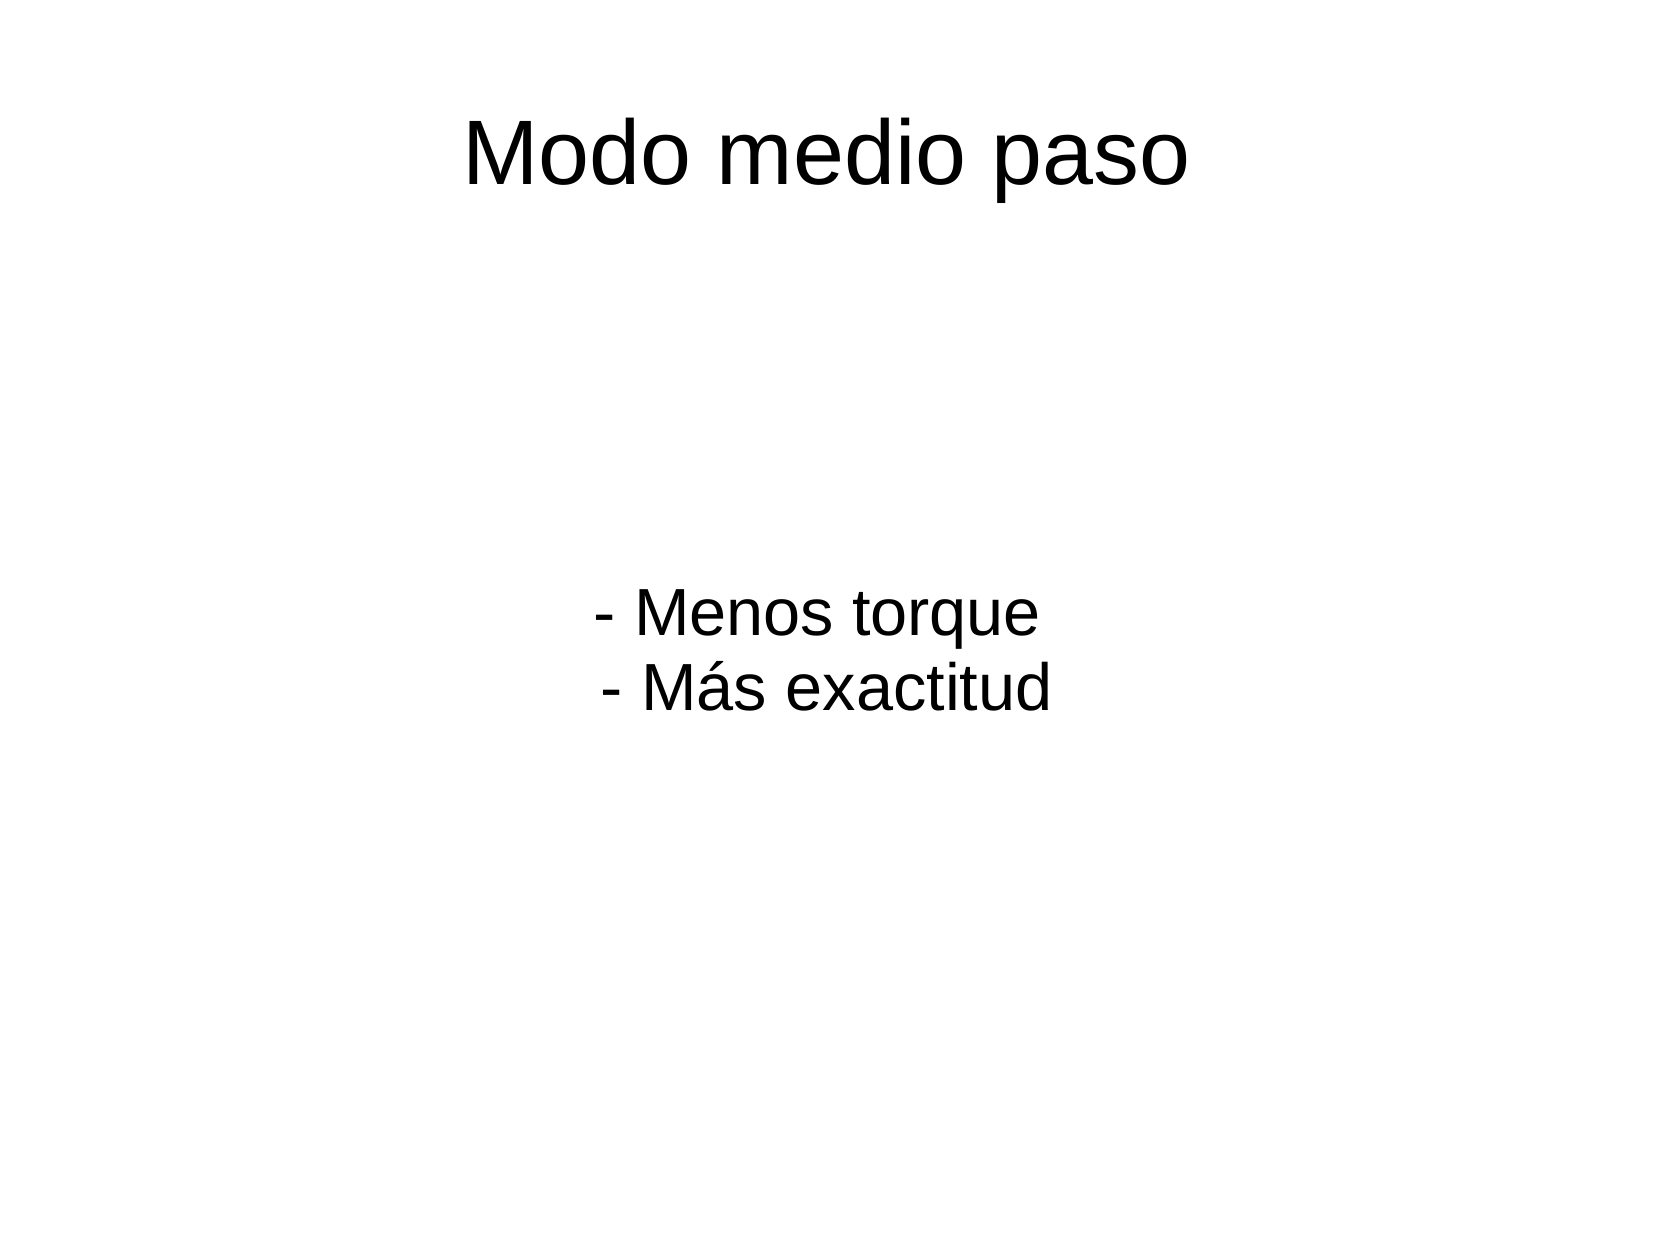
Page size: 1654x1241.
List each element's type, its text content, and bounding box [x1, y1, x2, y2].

subtitle - Menos torque - Más exactitud [82, 290, 1571, 1010]
title Modo medio paso [82, 49, 1571, 257]
